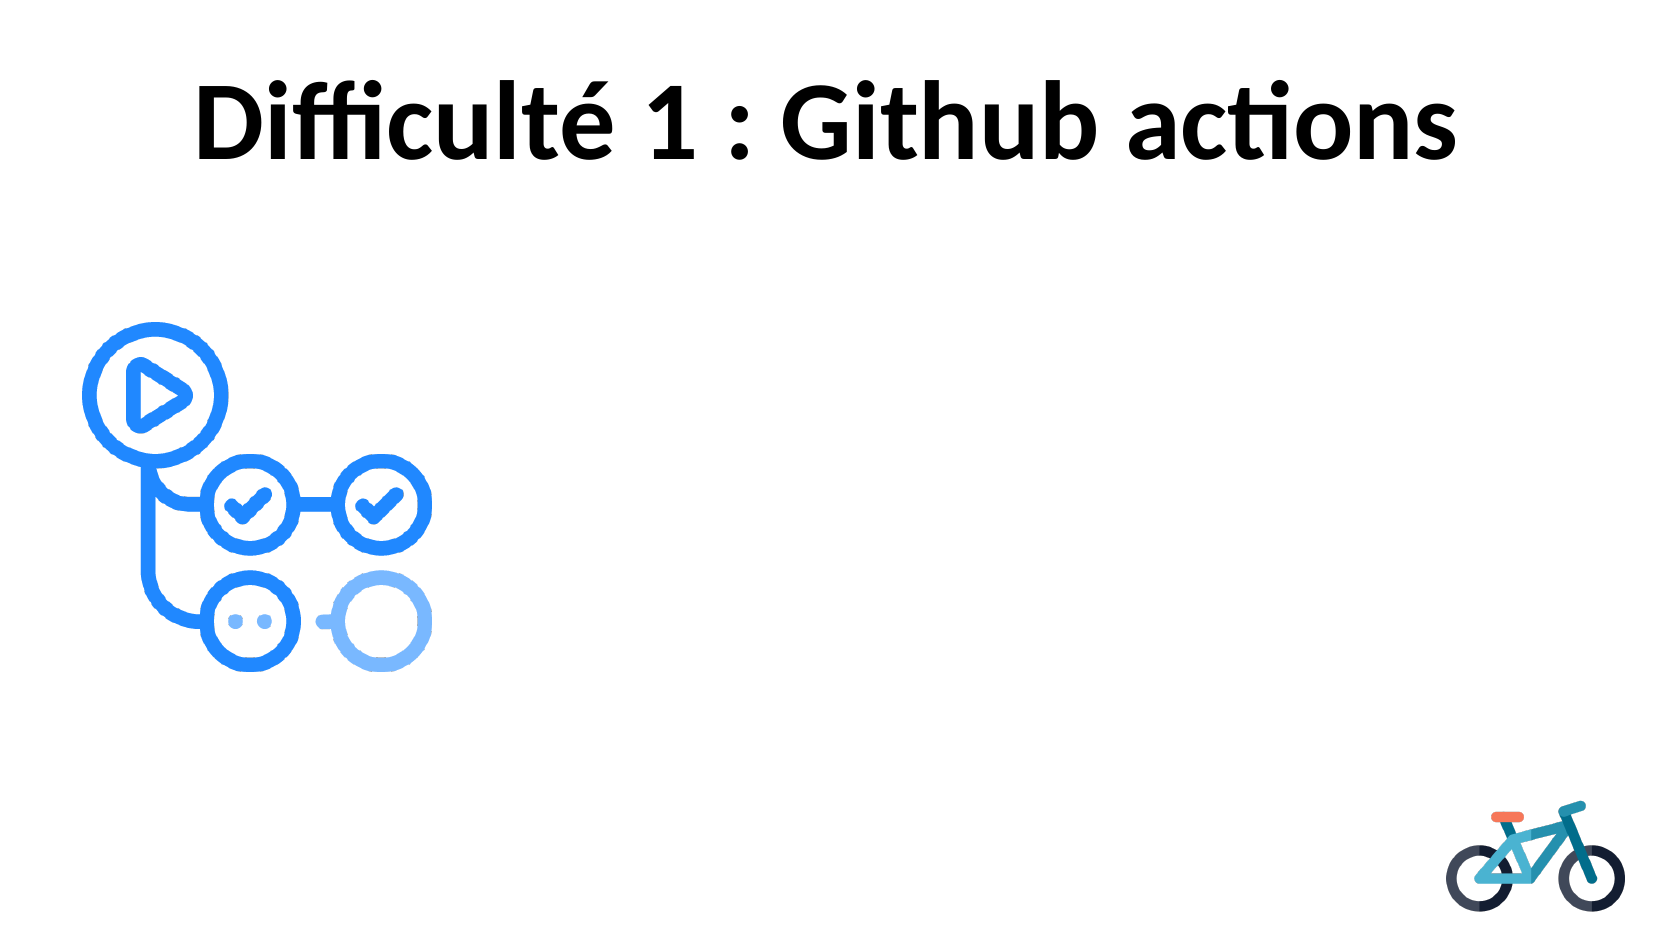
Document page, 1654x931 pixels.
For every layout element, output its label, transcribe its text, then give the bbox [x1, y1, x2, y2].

picture [1446, 767, 1625, 931]
picture [82, 322, 432, 672]
title Difficulté 1 : Github actions [82, 37, 1571, 193]
